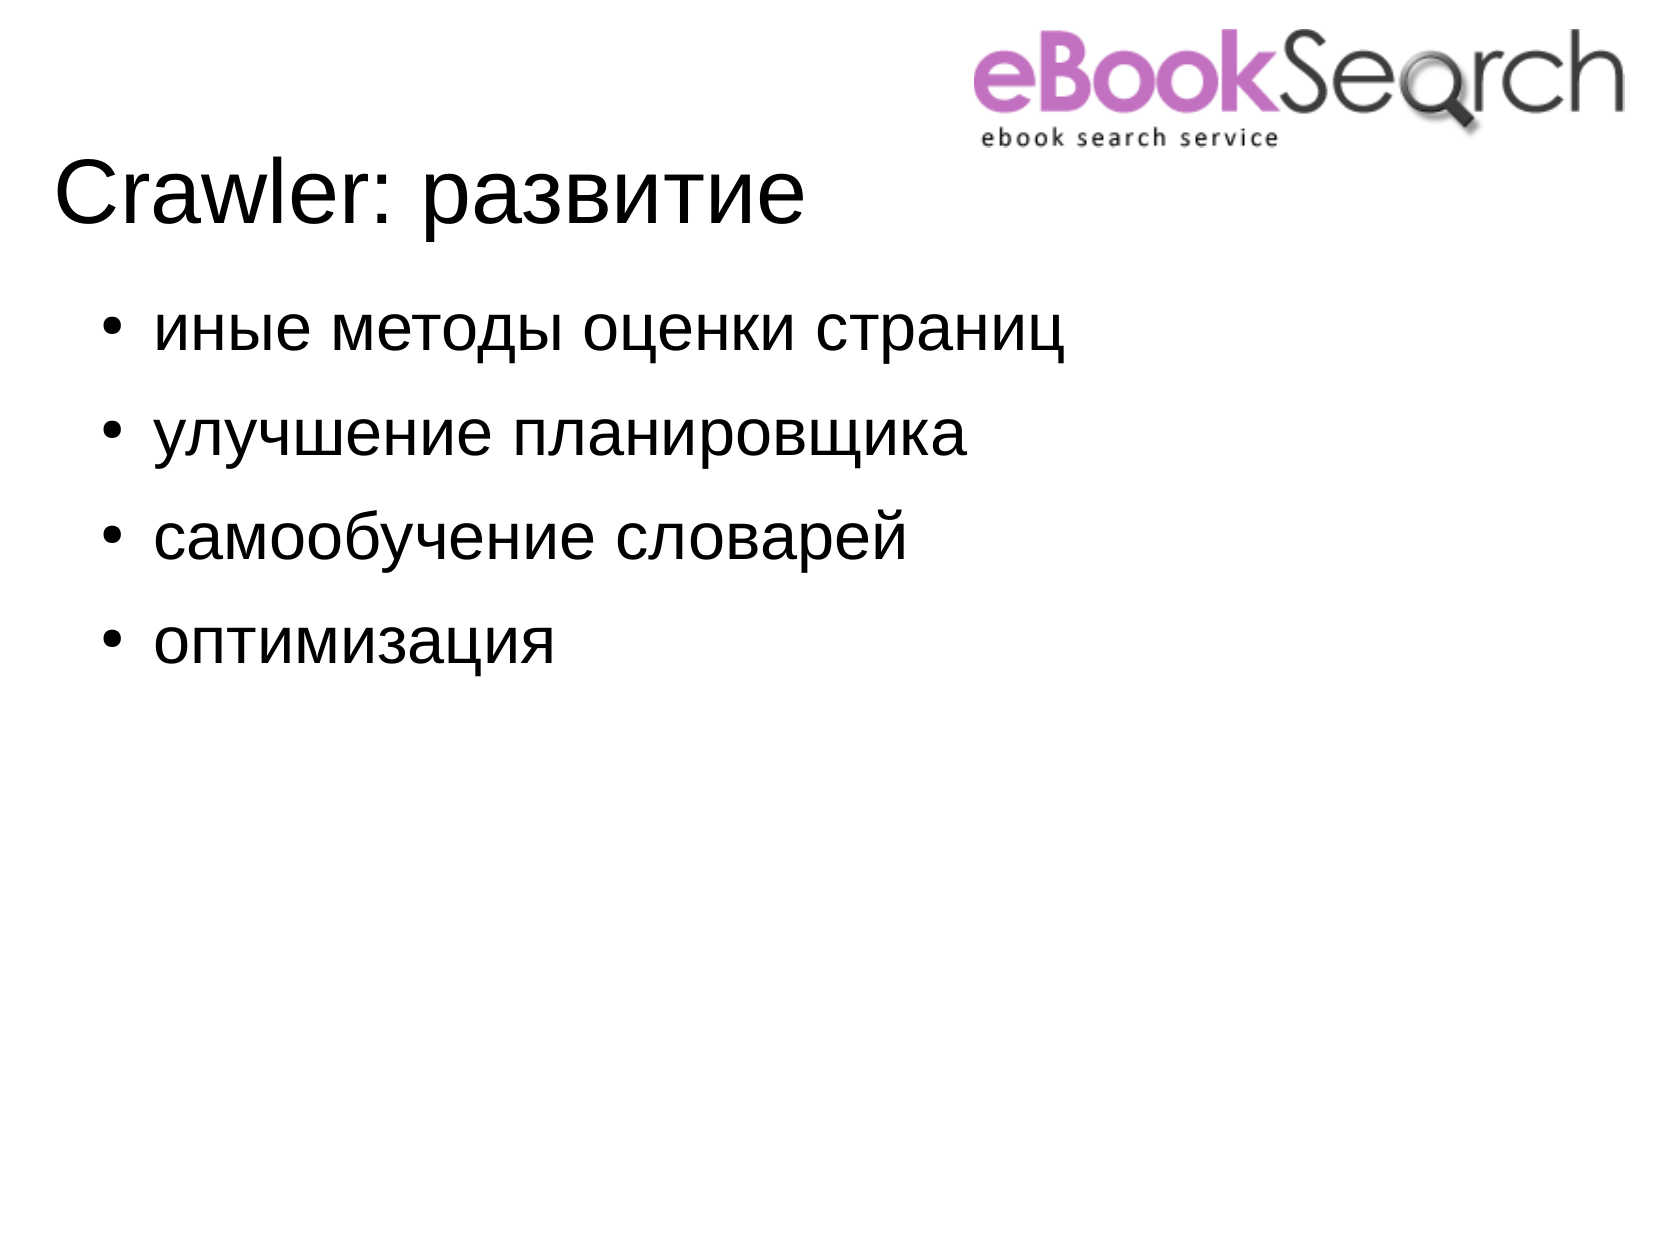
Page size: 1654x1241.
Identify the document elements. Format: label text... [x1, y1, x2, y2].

title Crawler: развитие [29, 88, 833, 296]
list иные методы оценки страниц улучшение планировщика самообучение словарей оптимизация [82, 290, 1571, 1109]
picture [974, 29, 1625, 148]
